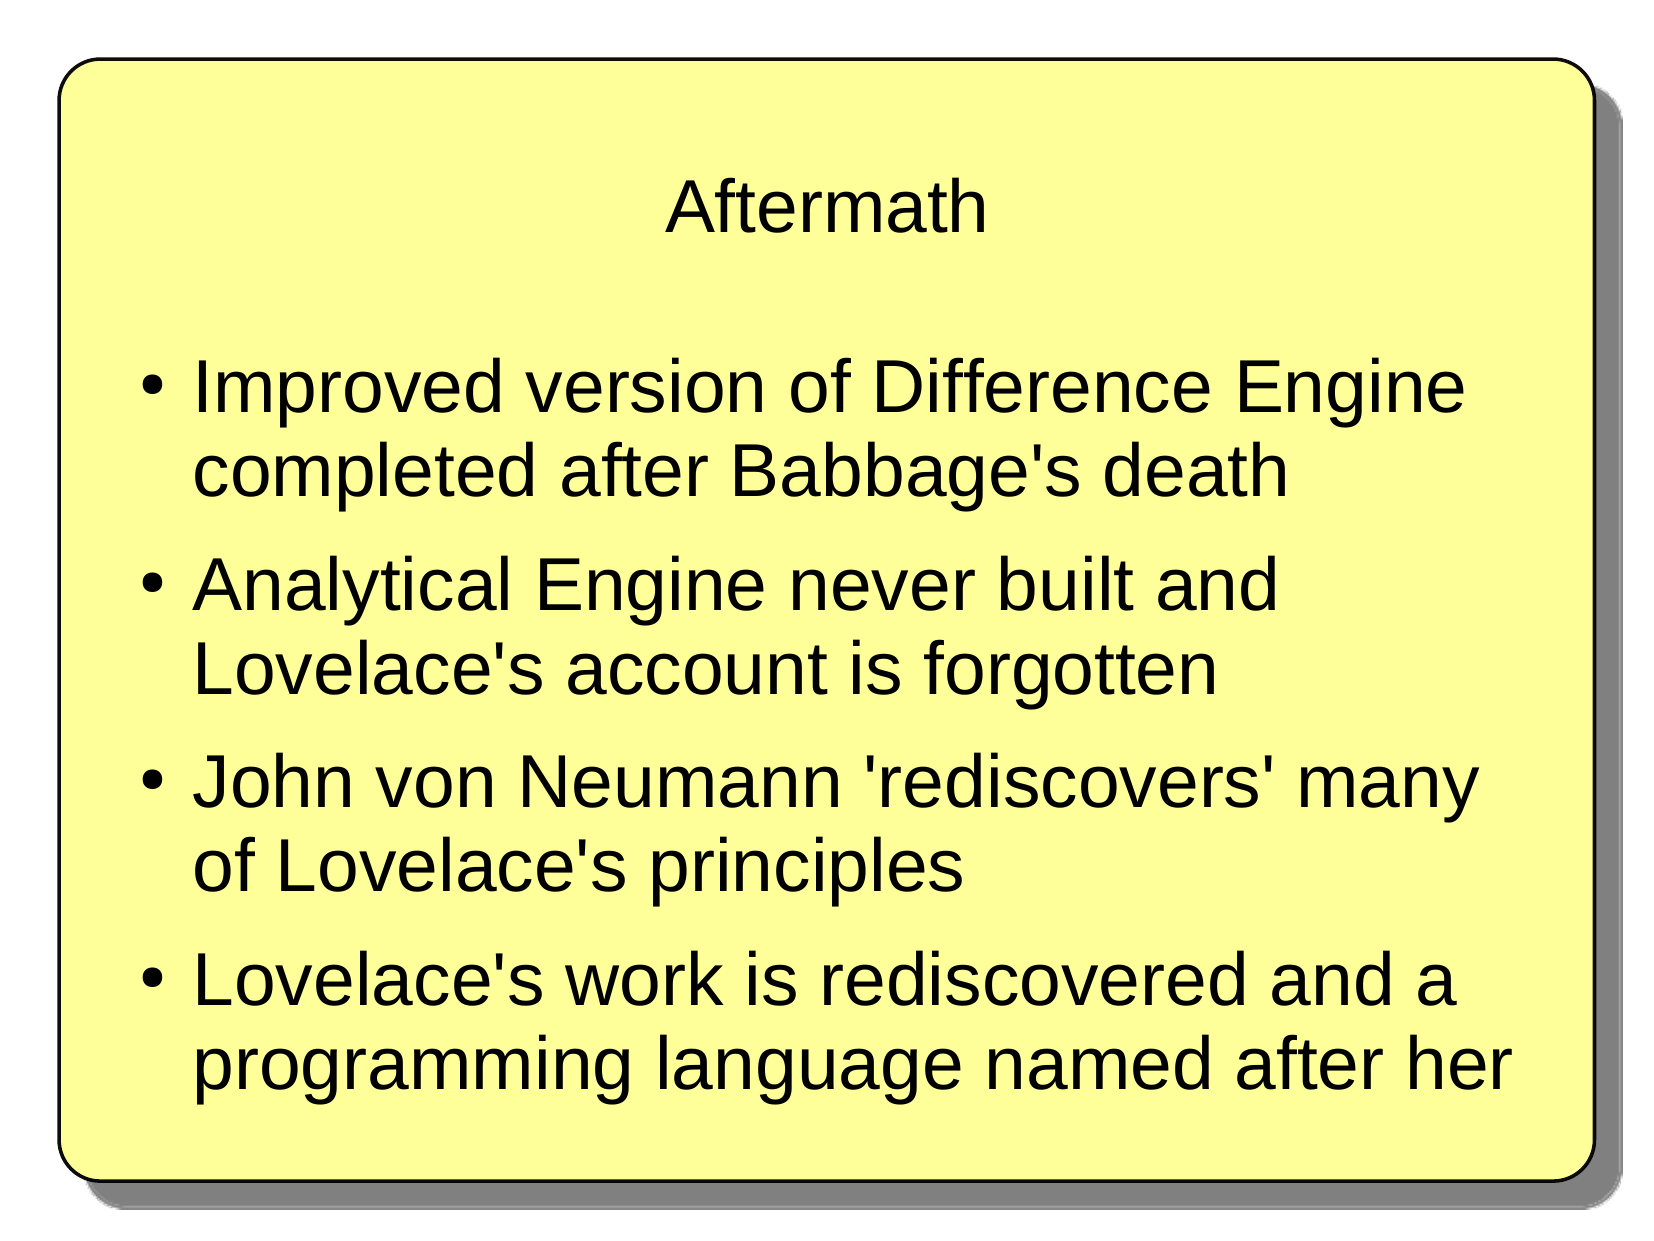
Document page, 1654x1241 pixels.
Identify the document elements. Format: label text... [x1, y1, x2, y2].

list Improved version of Difference Engine completed after Babbage's death Analytical Engine never built and Lovelace's account is forgotten John von Neumann 'rediscovers' many of Lovelace's principles Lovelace's work is rediscovered and a programming language named after her [121, 344, 1534, 1112]
title Aftermath [121, 102, 1534, 311]
